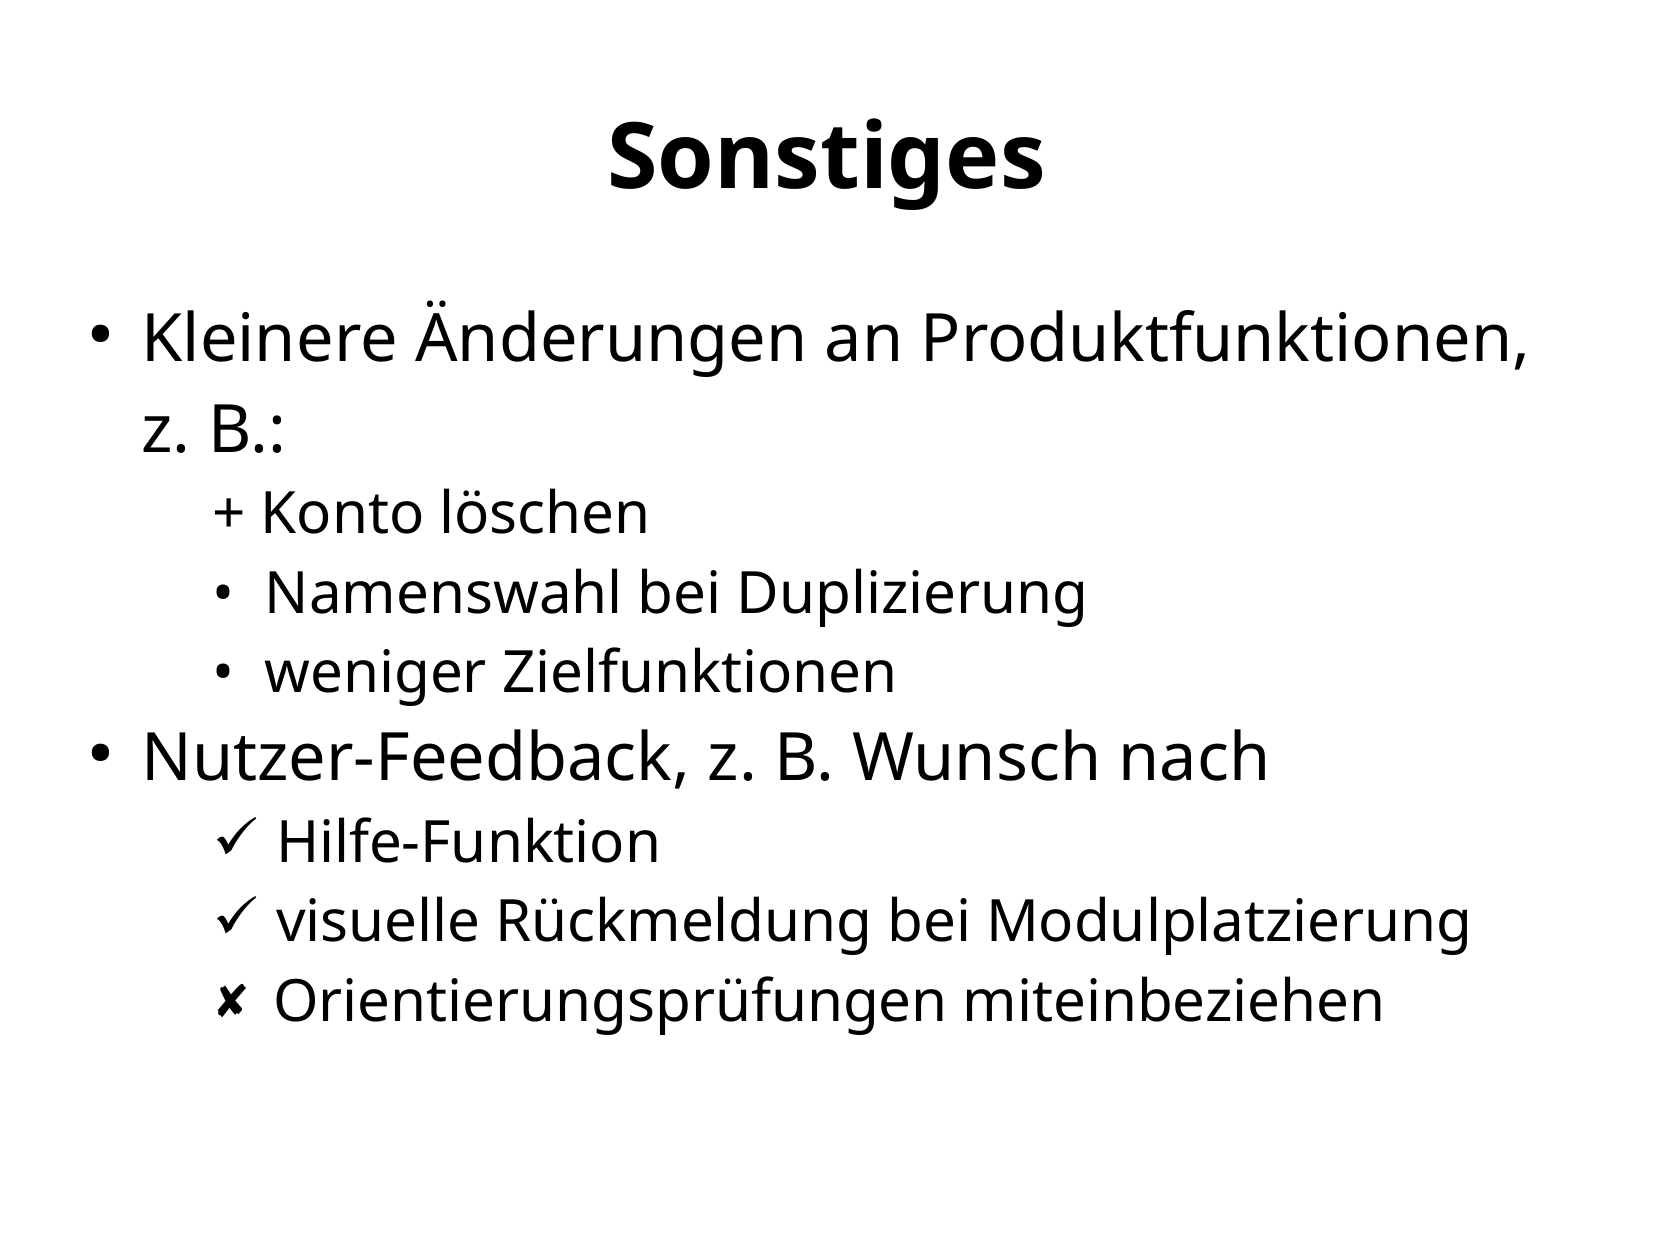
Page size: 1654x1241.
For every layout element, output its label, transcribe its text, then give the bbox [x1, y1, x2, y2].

title Sonstiges [82, 49, 1571, 257]
list Kleinere Änderungen an Produktfunktionen, z. B.: + Konto löschen • Namenswahl bei Duplizierung • weniger Zielfunktionen Nutzer-Feedback, z. B. Wunsch nach  Hilfe-Funktion  visuelle Rückmeldung bei Modulplatzierung  Orientierungsprüfungen miteinbeziehen [70, 290, 1583, 1109]
